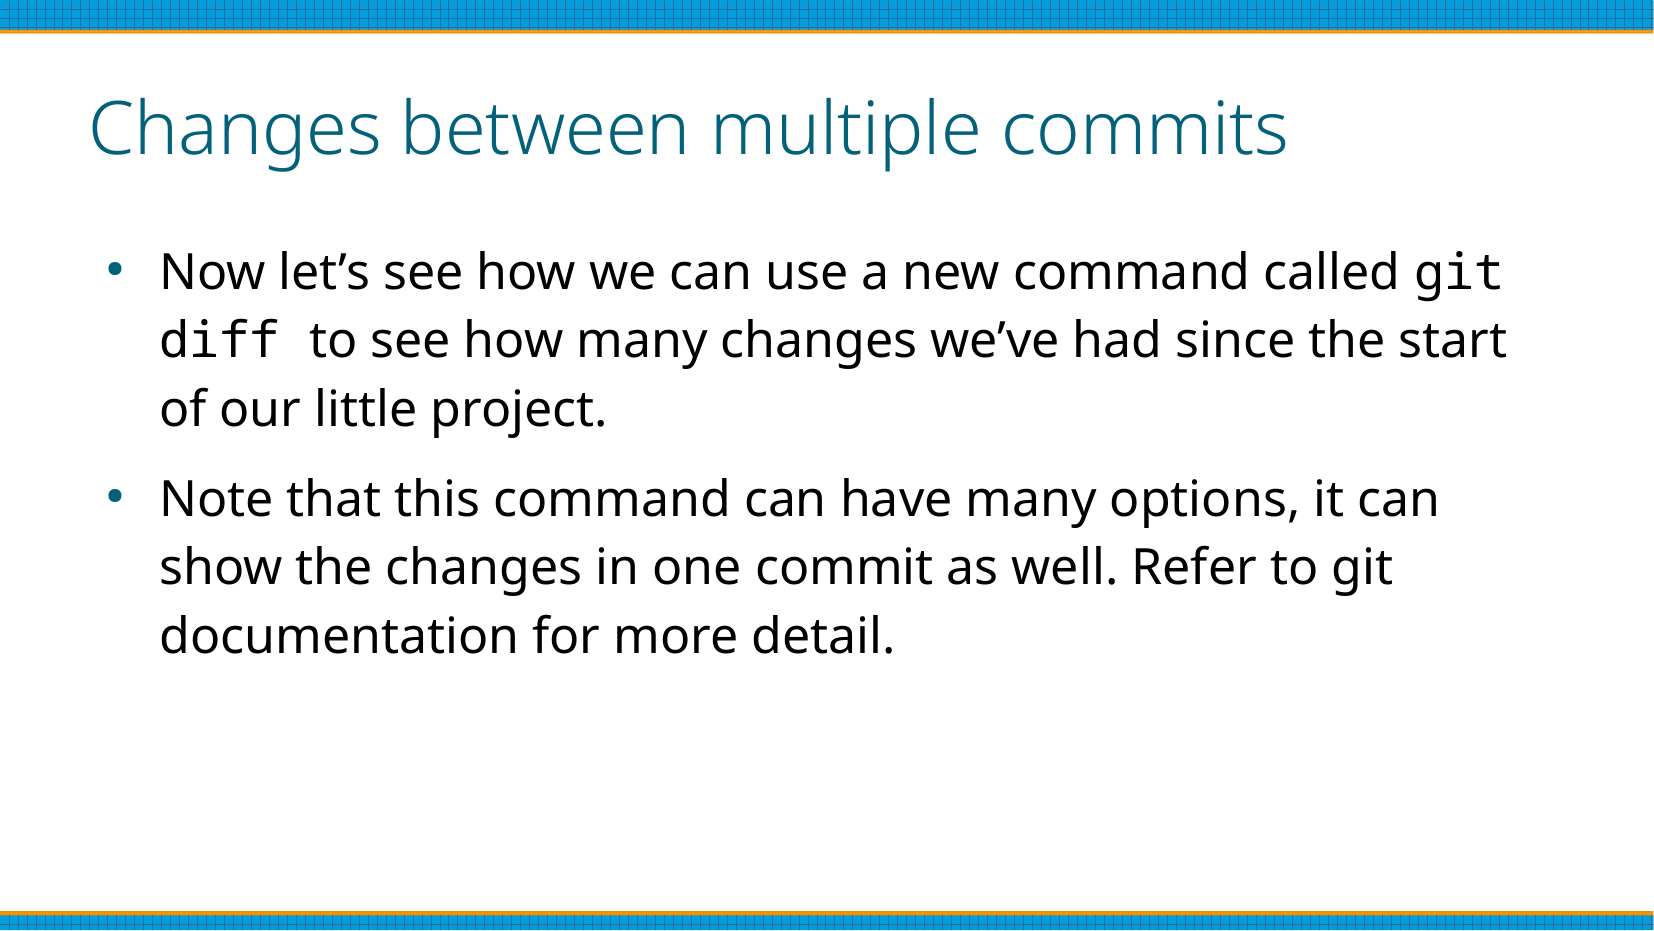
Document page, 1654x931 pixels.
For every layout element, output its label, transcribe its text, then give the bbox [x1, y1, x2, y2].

list Now let’s see how we can use a new command called git diff to see how many changes we’ve had since the start of our little project. Note that this command can have many options, it can show the changes in one commit as well. Refer to git documentation for more detail. [88, 236, 1565, 901]
title Changes between multiple commits [88, 44, 1565, 207]
